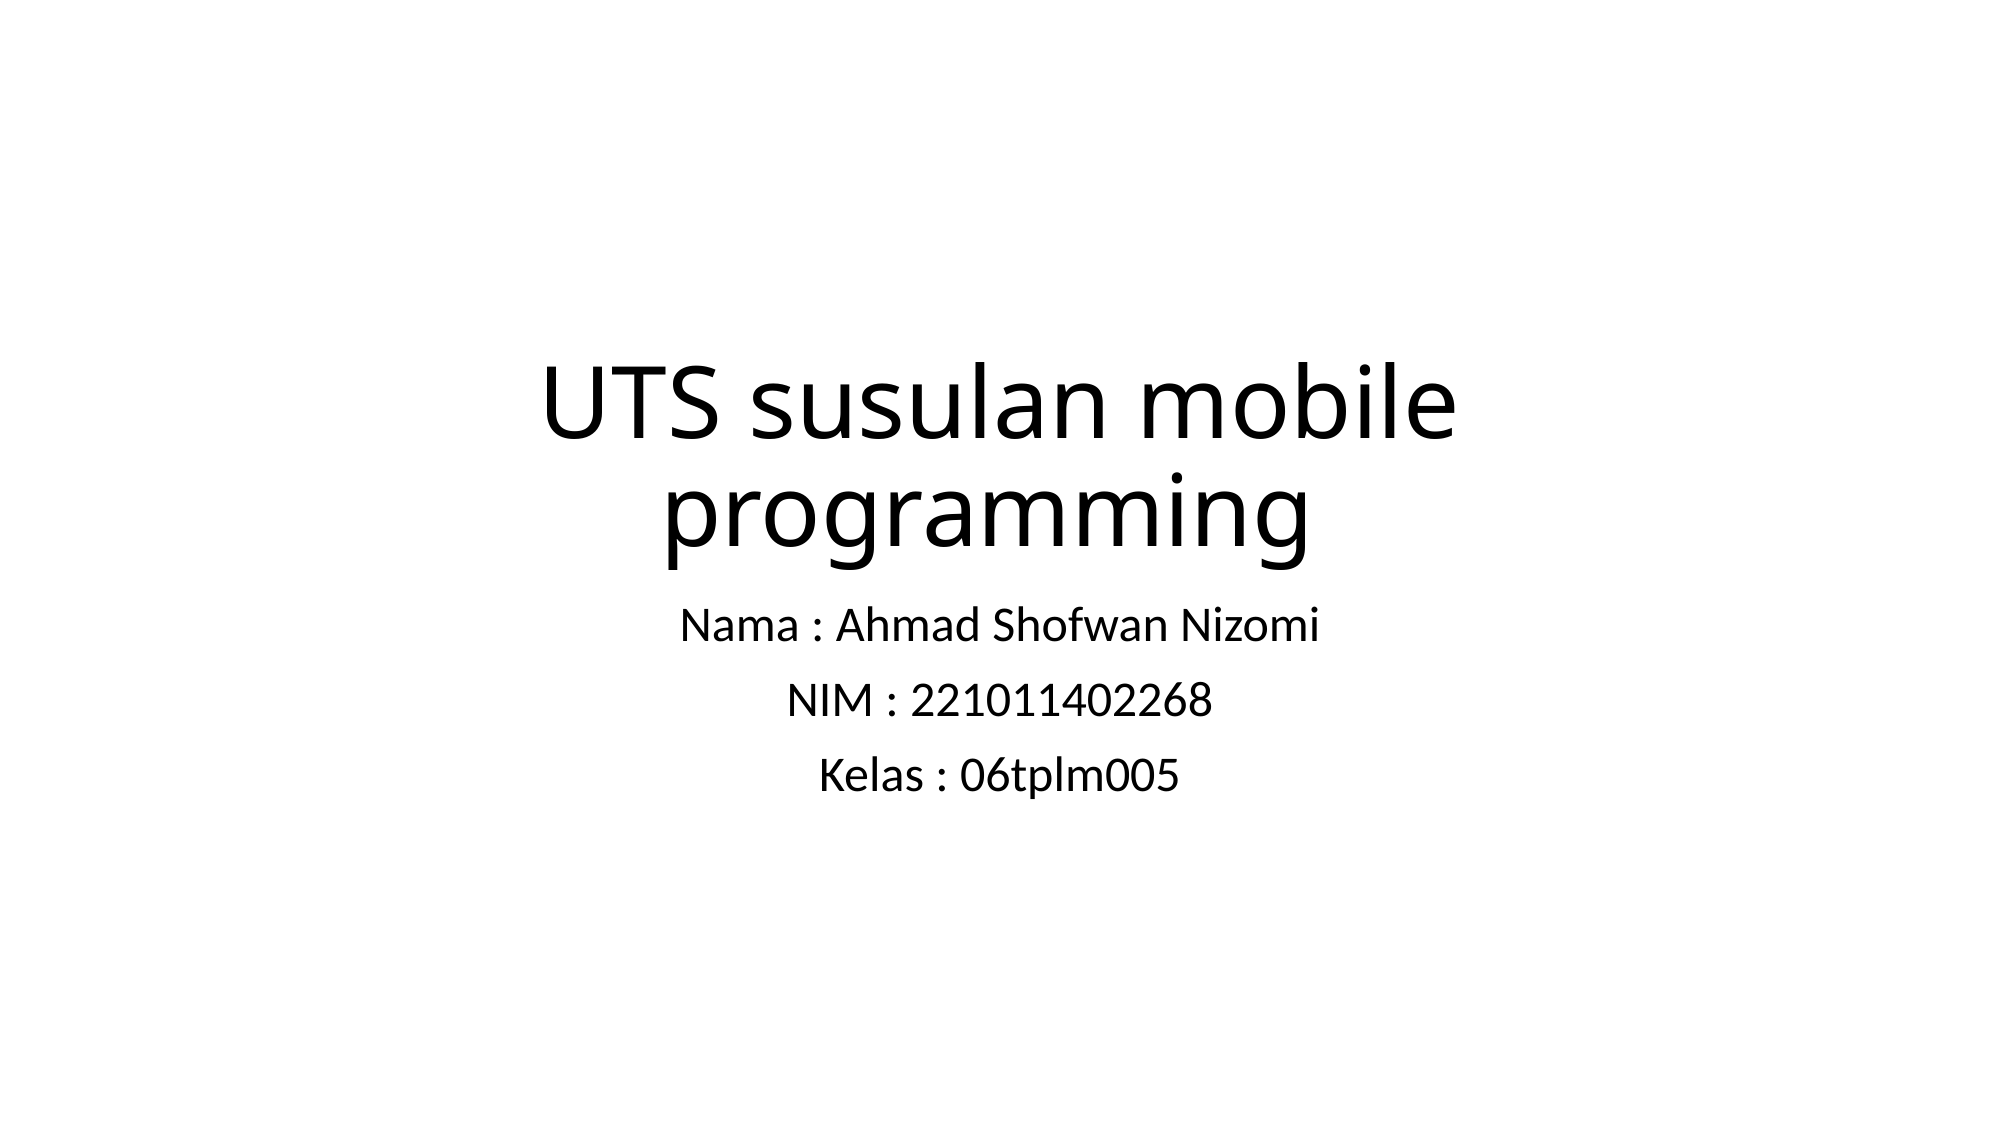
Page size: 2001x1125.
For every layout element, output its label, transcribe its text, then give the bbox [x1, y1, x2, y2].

title UTS susulan mobile programming [249, 184, 1750, 576]
subtitle Nama : Ahmad Shofwan Nizomi NIM : 221011402268 Kelas : 06tplm005 [249, 590, 1750, 863]
